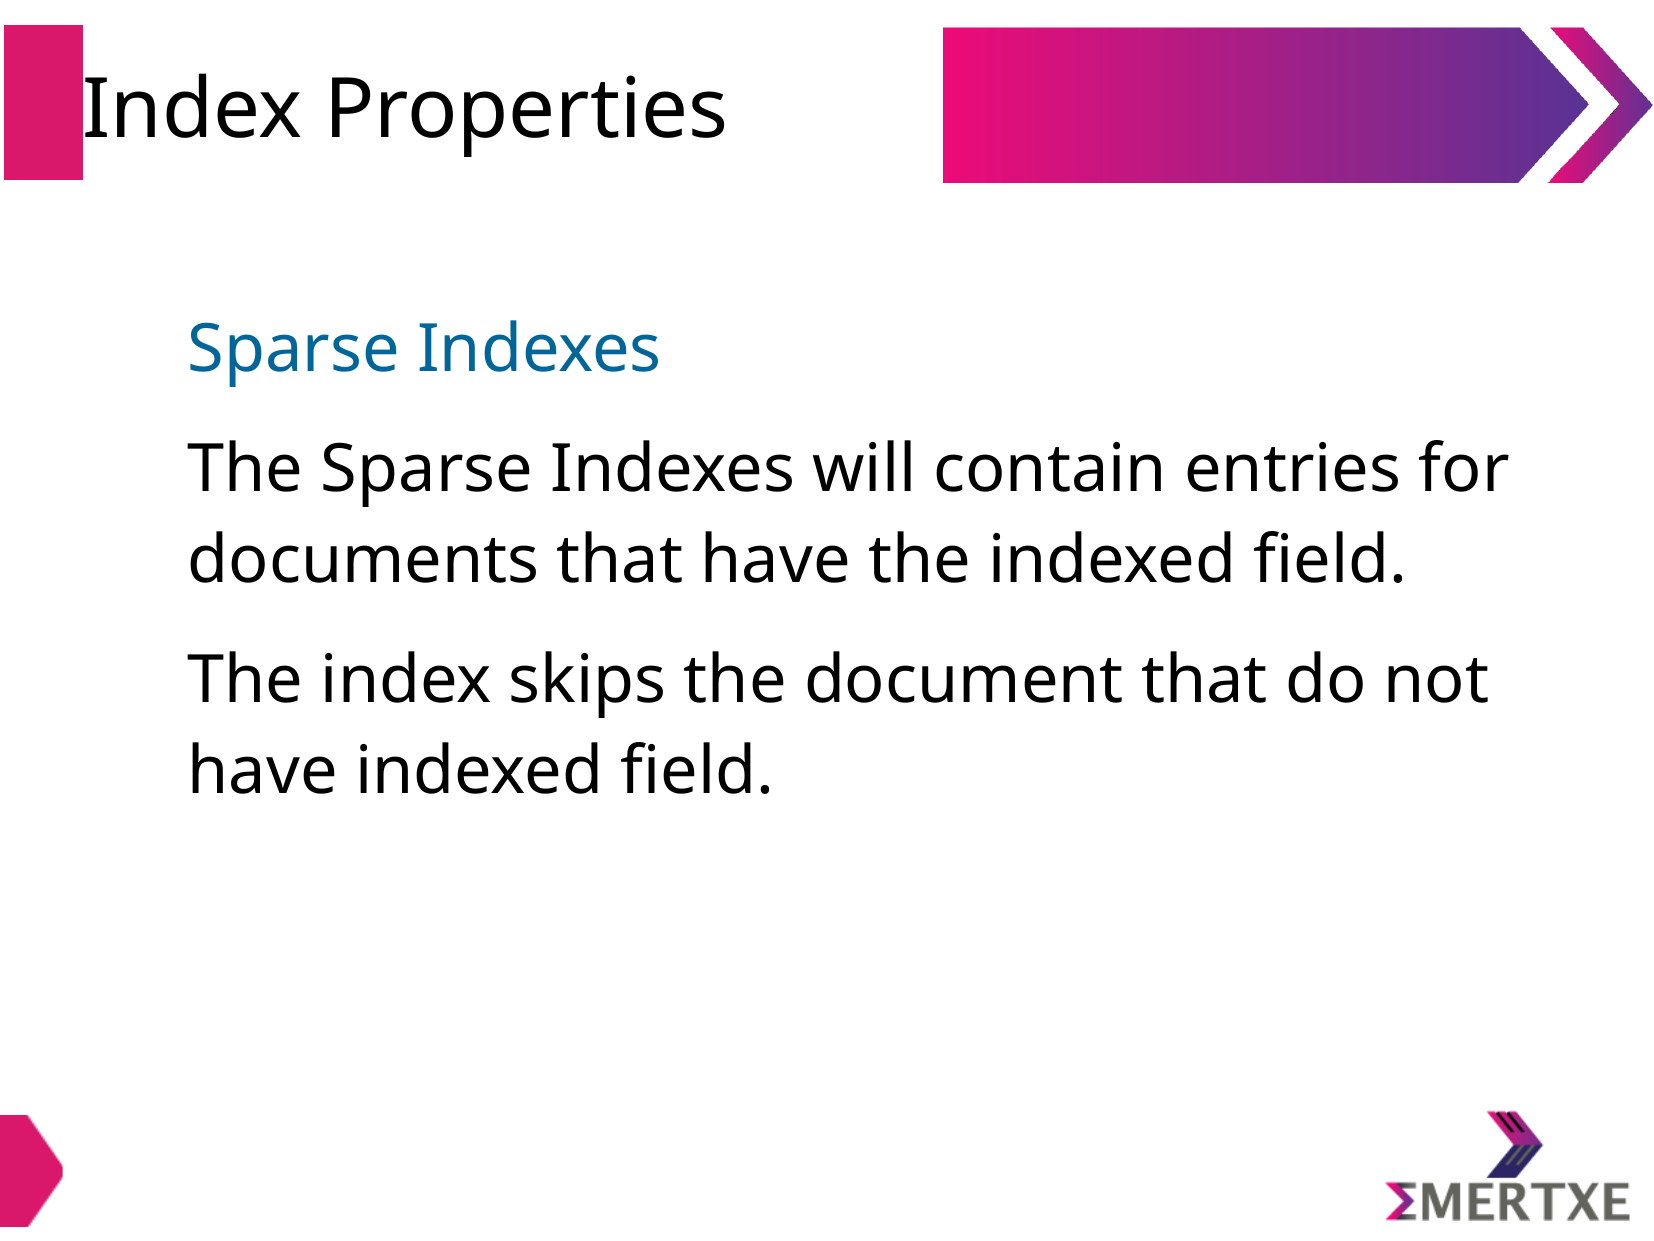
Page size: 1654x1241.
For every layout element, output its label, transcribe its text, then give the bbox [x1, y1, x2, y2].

list Sparse Indexes The Sparse Indexes will contain entries for documents that have the indexed field. The index skips the document that do not have indexed field. [116, 300, 1606, 1020]
picture [1571, 27, 1653, 183]
picture [1385, 1107, 1631, 1221]
title Index Properties [82, 2, 1571, 210]
